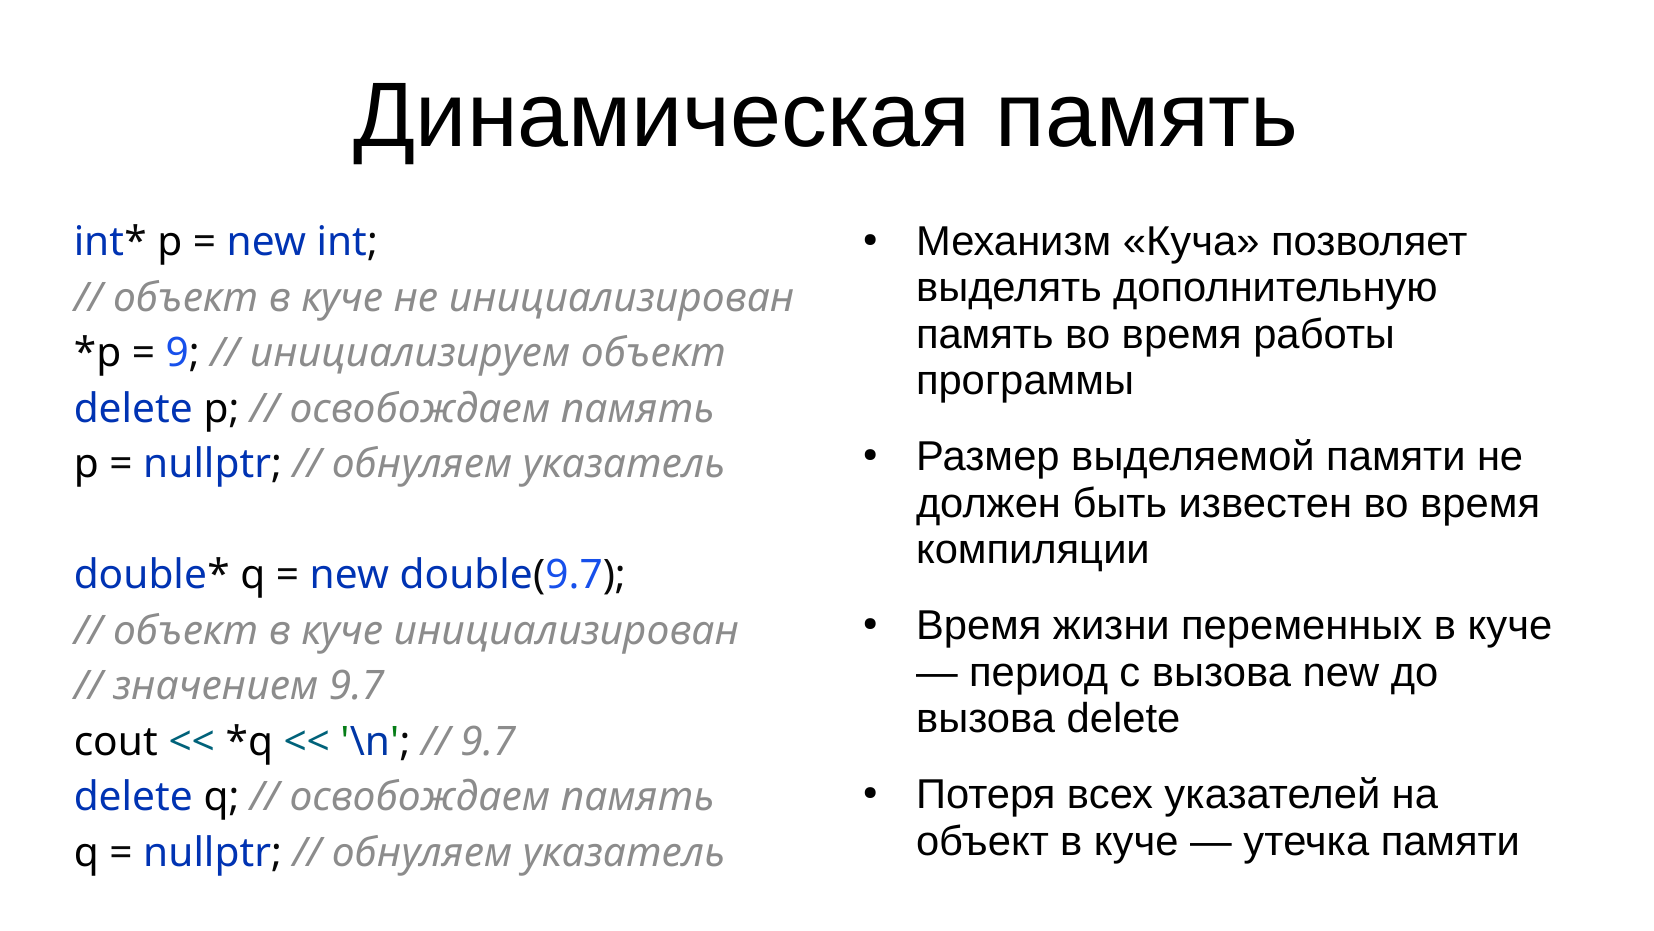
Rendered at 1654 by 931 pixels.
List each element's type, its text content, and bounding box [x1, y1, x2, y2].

list Механизм «Куча» позволяет выделять дополнительную память во время работы программы Размер выделяемой памяти не должен быть известен во время компиляции Время жизни переменных в куче — период с вызова new до вызова delete Потеря всех указателей на объект в куче — утечка памяти [845, 217, 1572, 886]
title Динамическая память [82, 37, 1571, 193]
text_box int* p = new int; // объект в куче не инициализирован *p = 9; // инициализируем объект delete p; // освобождаем память p = nullptr; // обнуляем указатель double* q = new double(9.7); // объект в куче инициализирован // значением 9.7 cout << *q << '\n'; // 9.7 delete q; // освобождаем память q = nullptr; // обнуляем указатель [59, 204, 812, 916]
